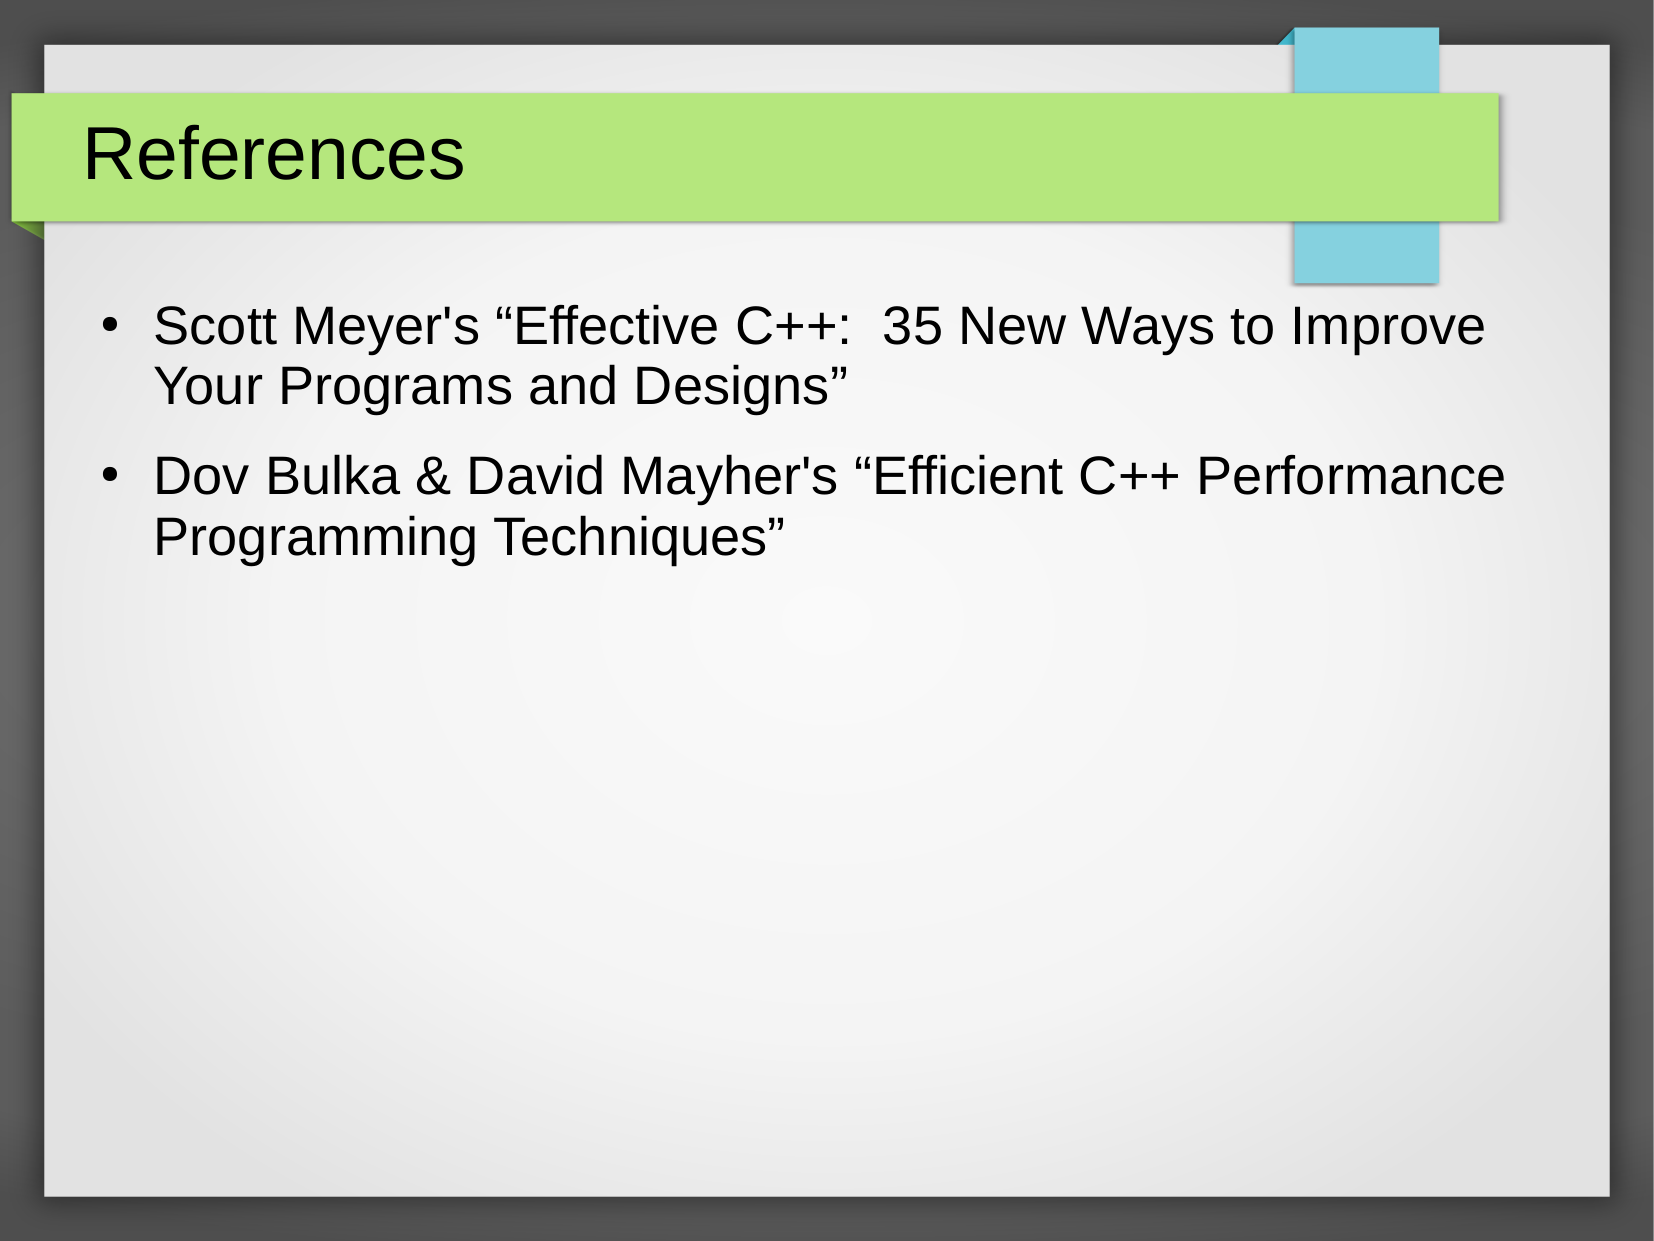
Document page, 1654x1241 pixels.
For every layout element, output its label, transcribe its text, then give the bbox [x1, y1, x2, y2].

picture [0, 0, 1654, 1241]
title References [82, 94, 1264, 213]
list Scott Meyer's “Effective C++: 35 New Ways to Improve Your Programs and Designs” Dov Bulka & David Mayher's “Efficient C++ Performance Programming Techniques” [82, 295, 1571, 1015]
